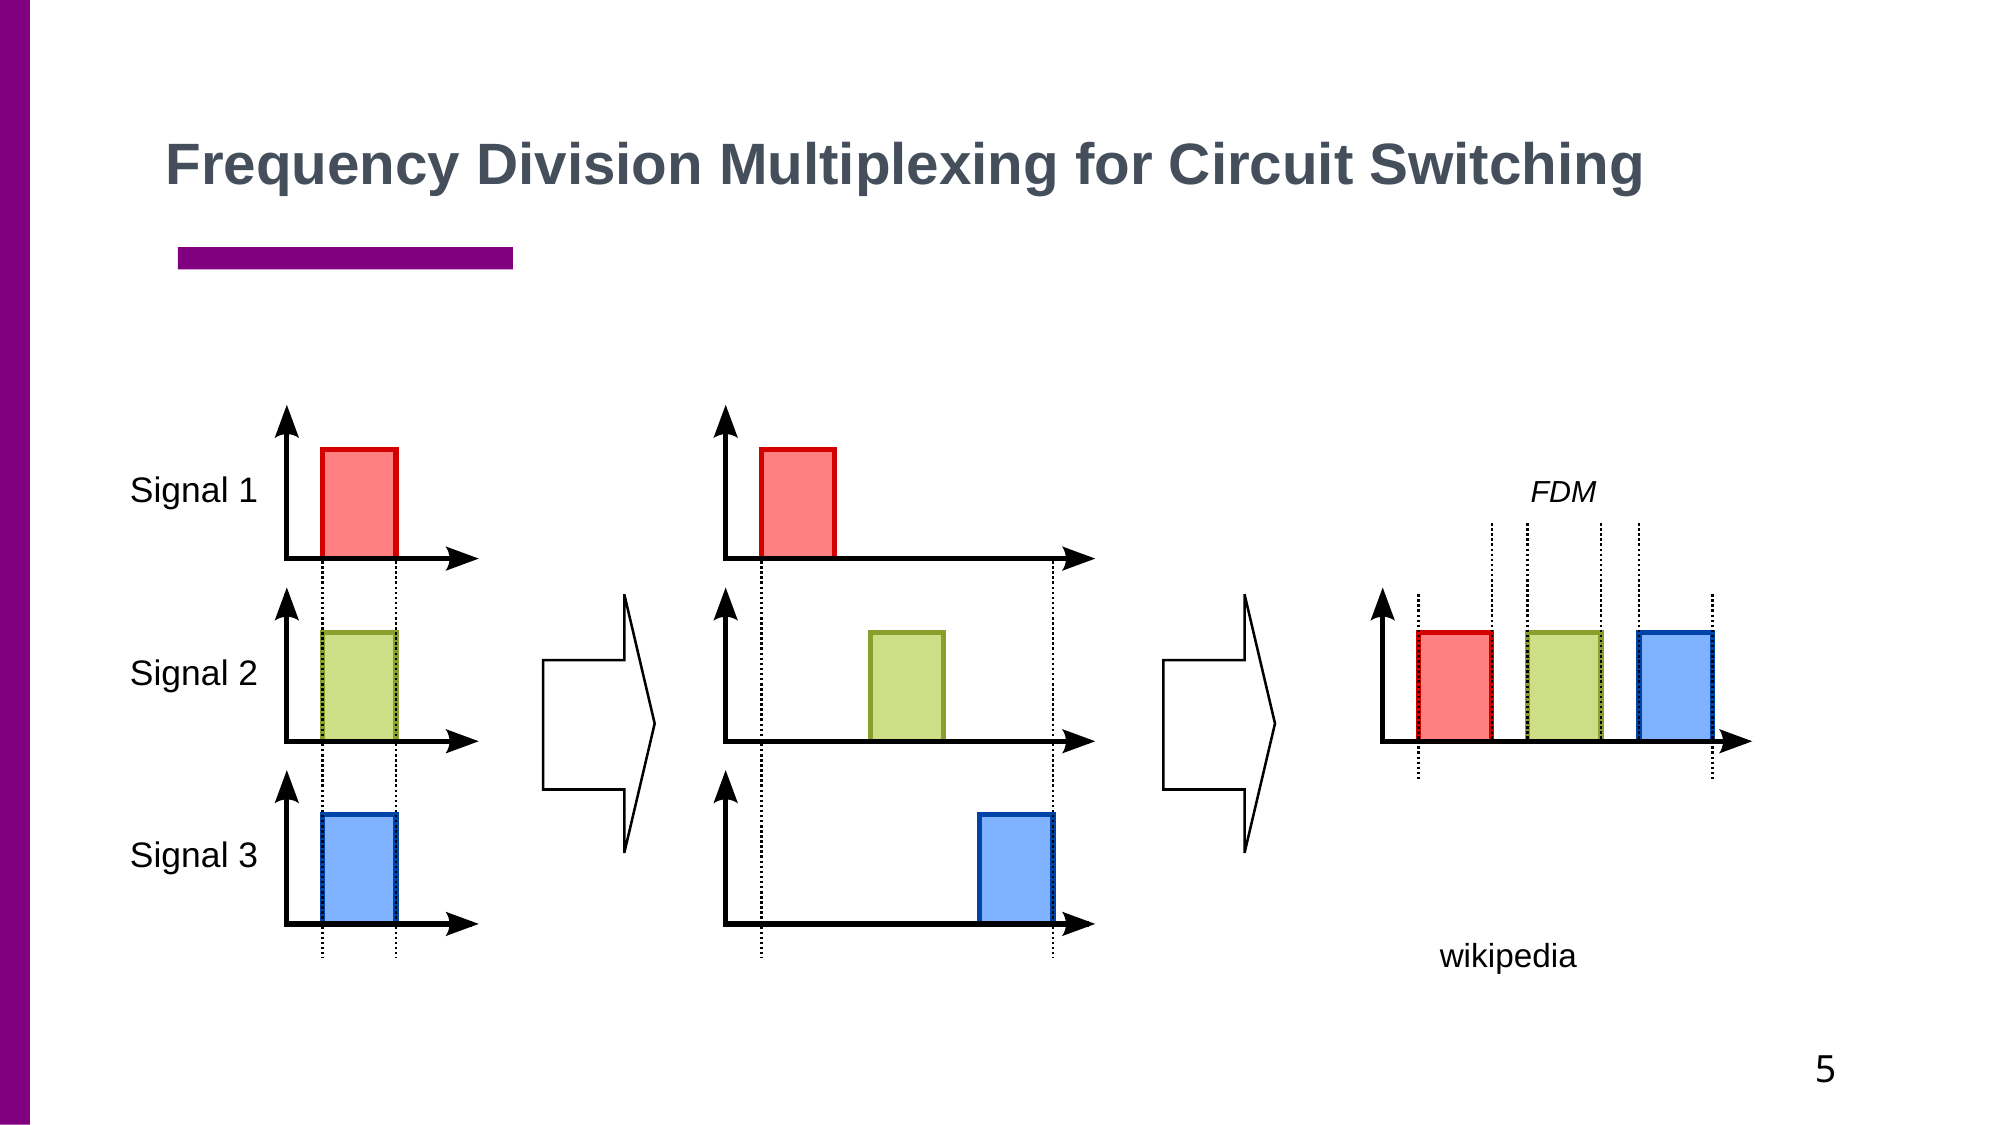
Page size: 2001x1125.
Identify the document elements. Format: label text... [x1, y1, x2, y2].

picture [117, 362, 1801, 1024]
text_box wikipedia [1425, 930, 1609, 987]
text_box Frequency Division Multiplexing for Circuit Switching [151, 0, 1849, 212]
